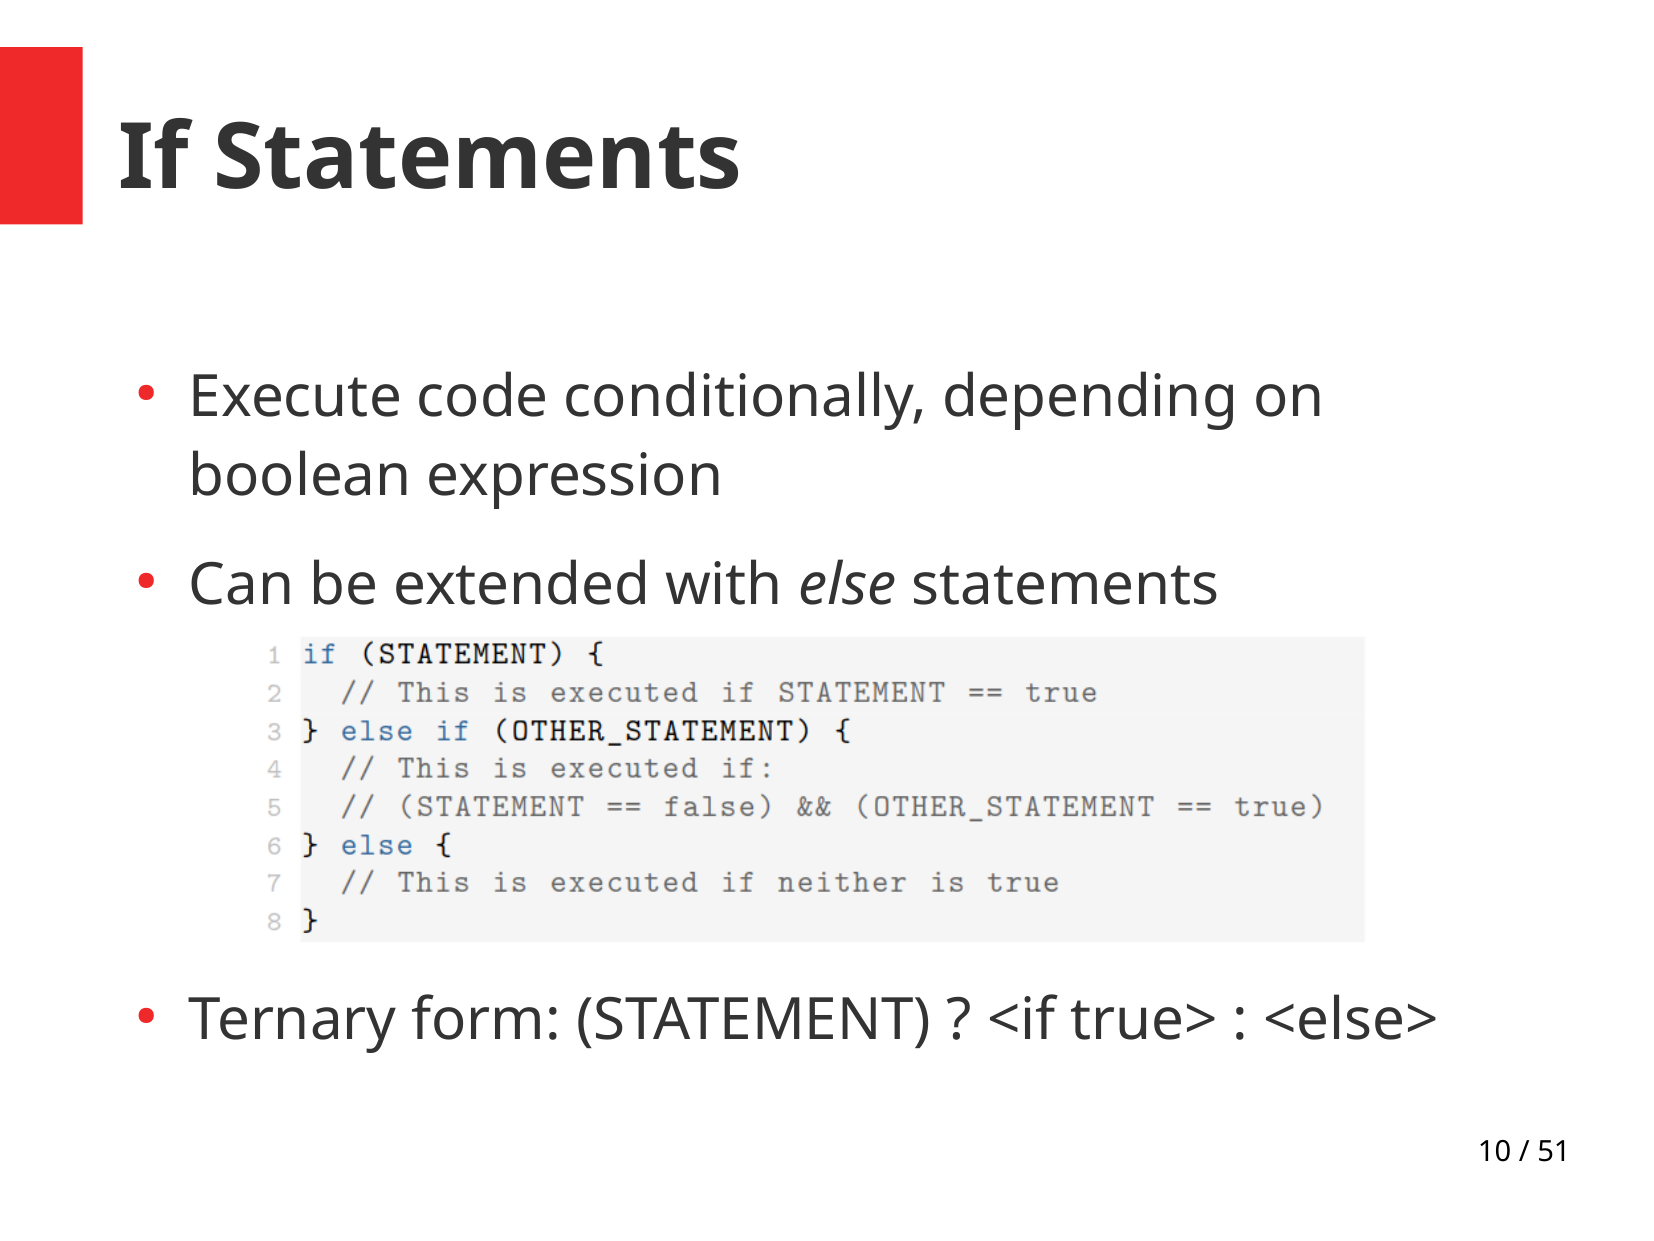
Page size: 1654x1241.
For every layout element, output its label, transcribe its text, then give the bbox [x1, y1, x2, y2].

list Execute code conditionally, depending on boolean expression Can be extended with else statements Ternary form: (STATEMENT) ? <if true> : <else> [118, 354, 1536, 1074]
title If Statements [118, 49, 1571, 257]
picture [259, 629, 1371, 945]
